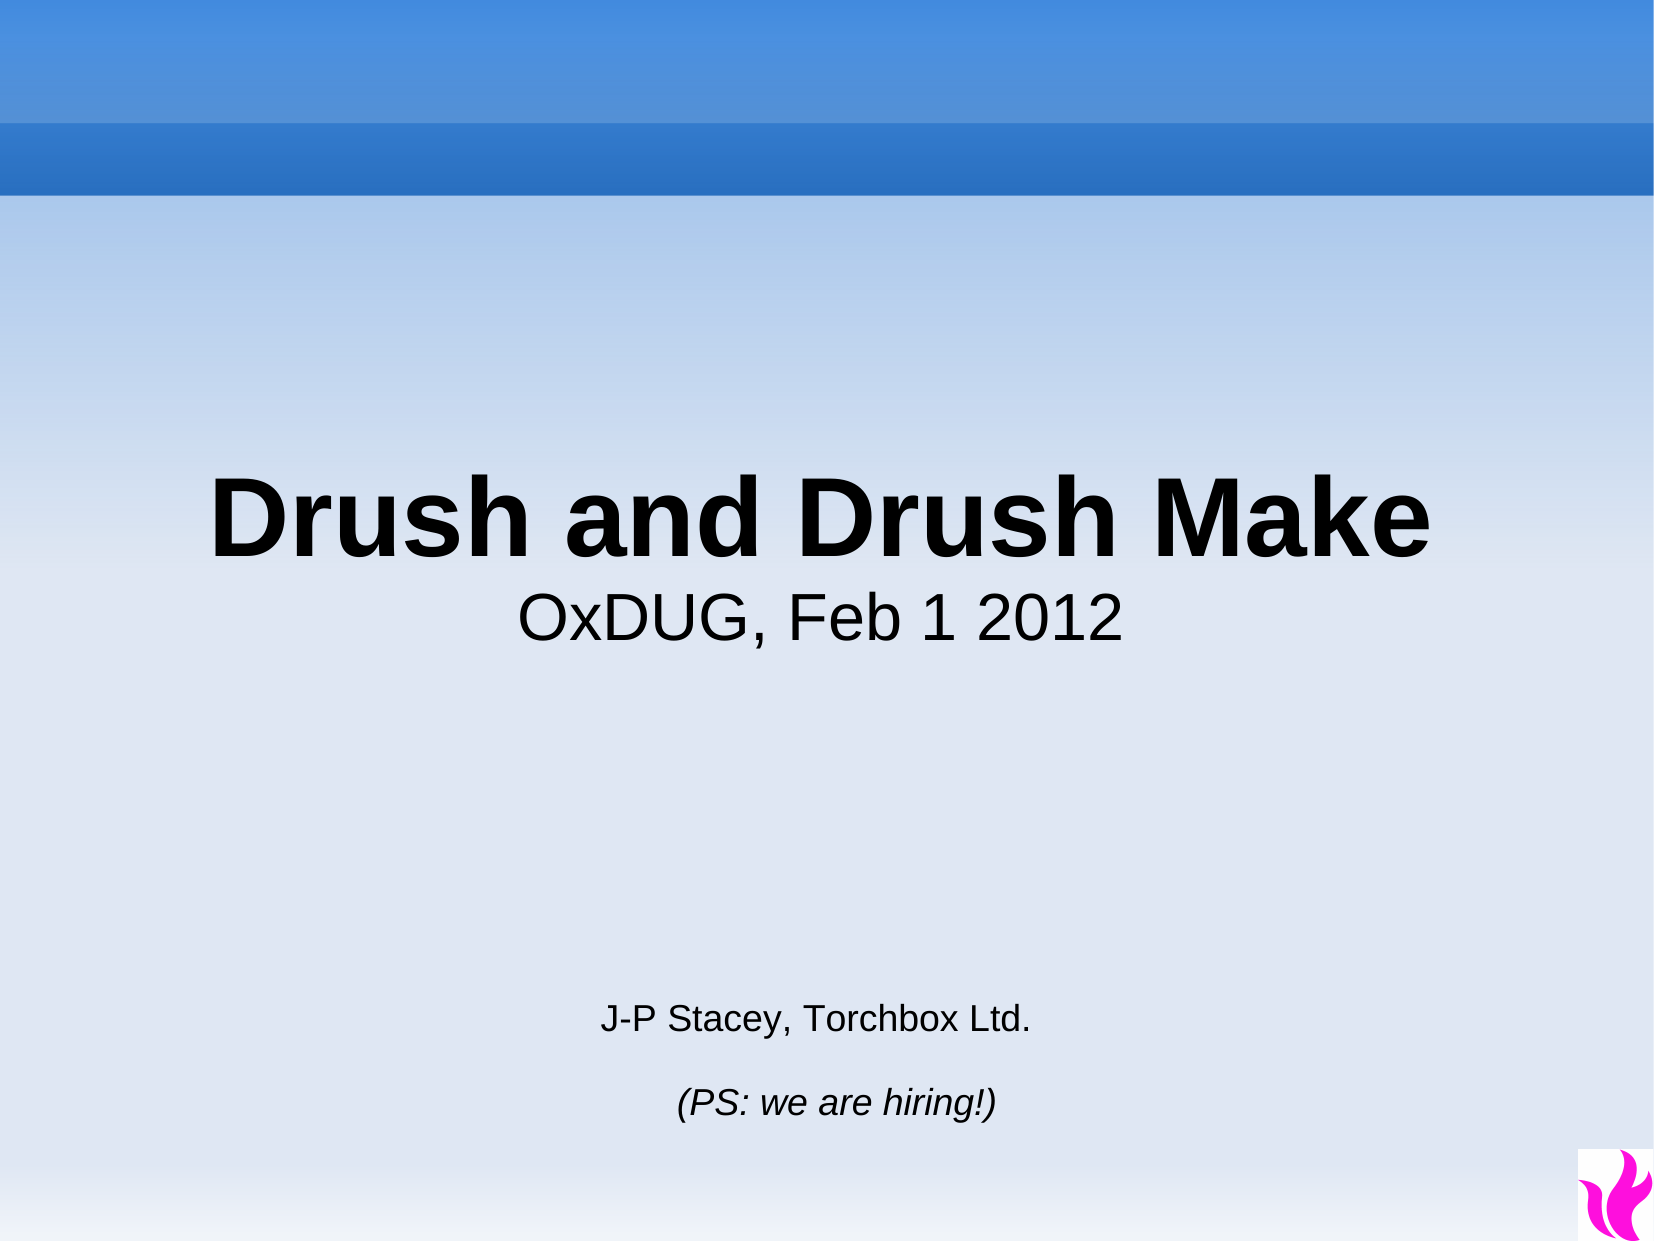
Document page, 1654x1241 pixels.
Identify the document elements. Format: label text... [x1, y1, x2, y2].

subtitle Drush and Drush Make OxDUG, Feb 1 2012 [76, 7, 1565, 990]
picture [0, 0, 1654, 1241]
text_box J-P Stacey, Torchbox Ltd. (PS: we are hiring!) [10, 990, 1654, 1132]
